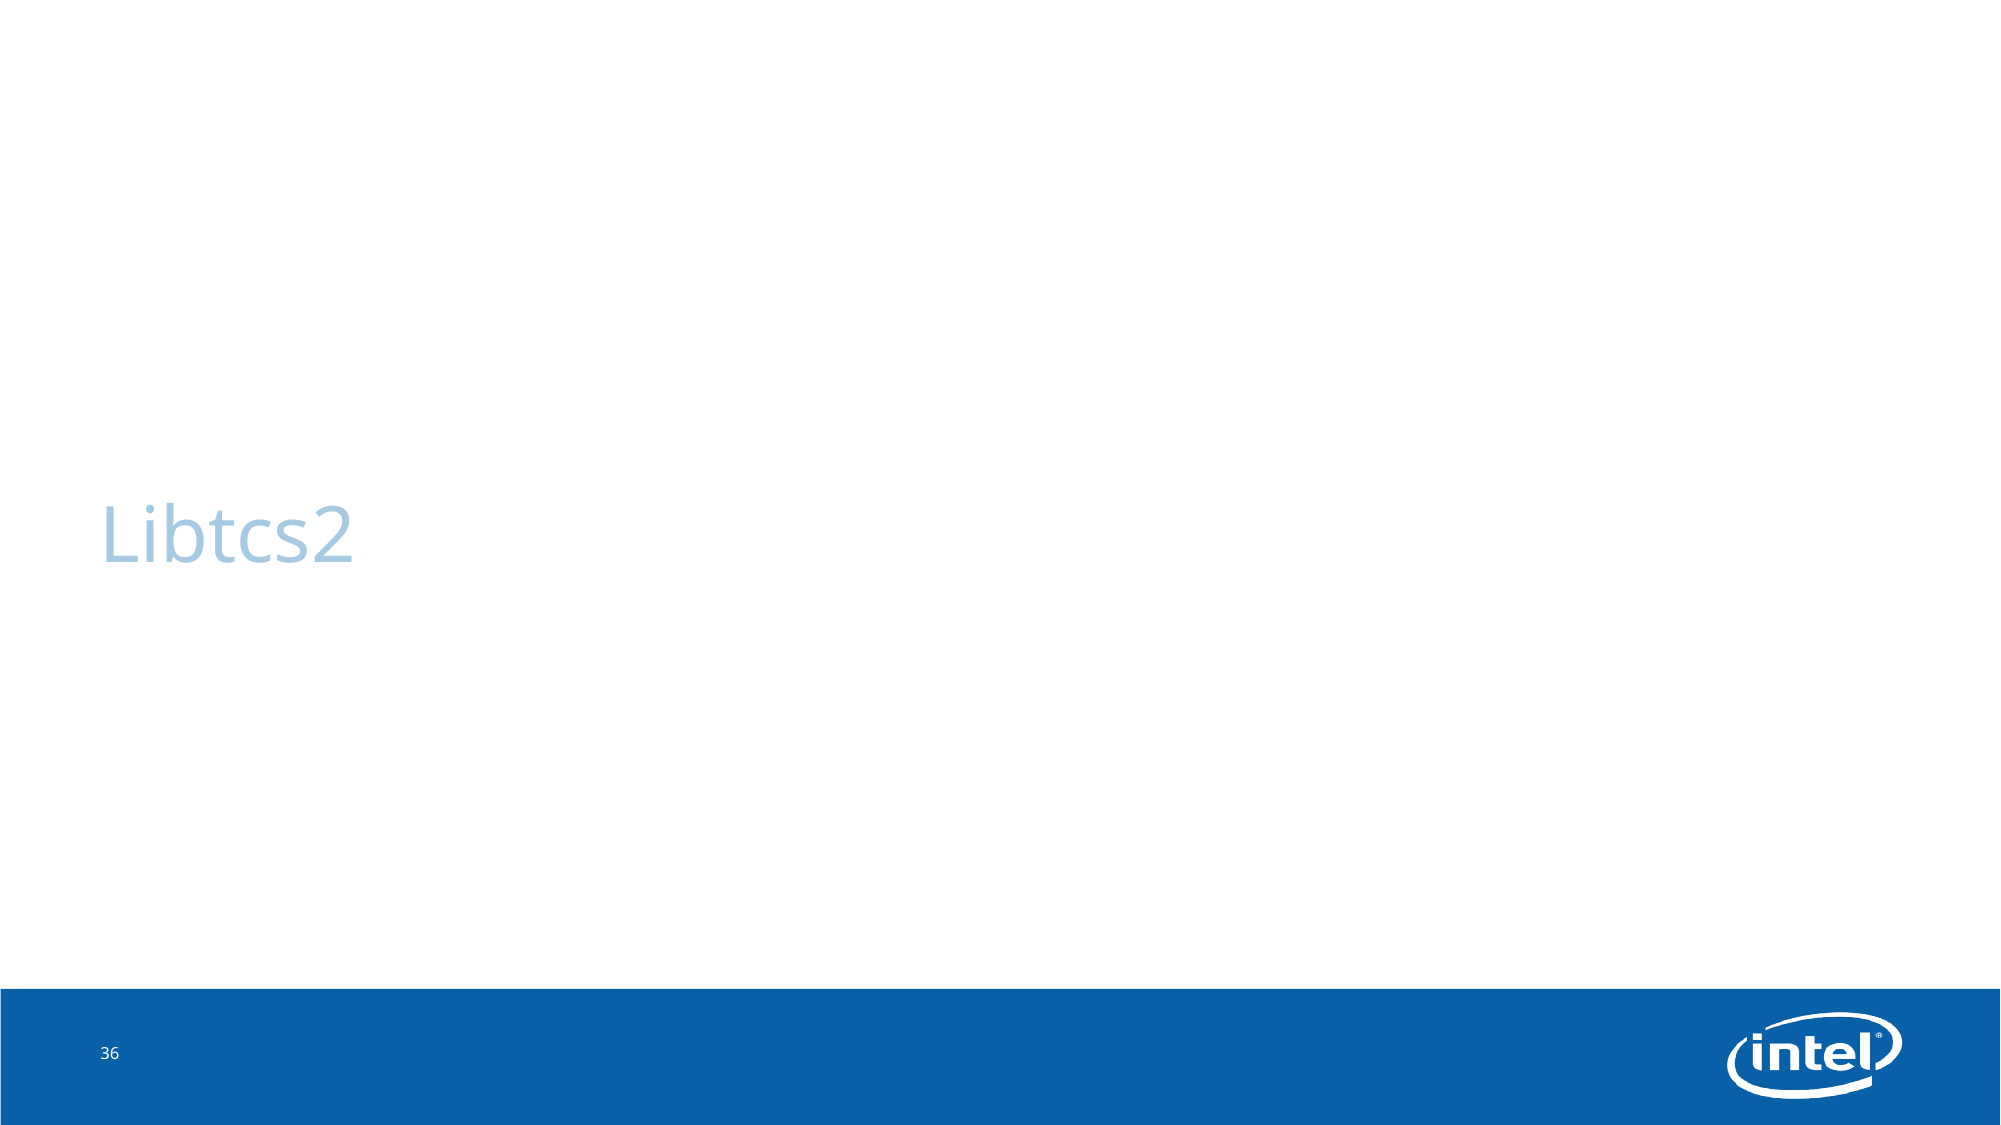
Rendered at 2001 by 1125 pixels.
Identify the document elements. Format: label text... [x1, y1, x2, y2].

title Libtcs2 [99, 354, 1800, 578]
slide_number <number> [100, 1042, 192, 1093]
picture [1725, 1011, 1904, 1101]
